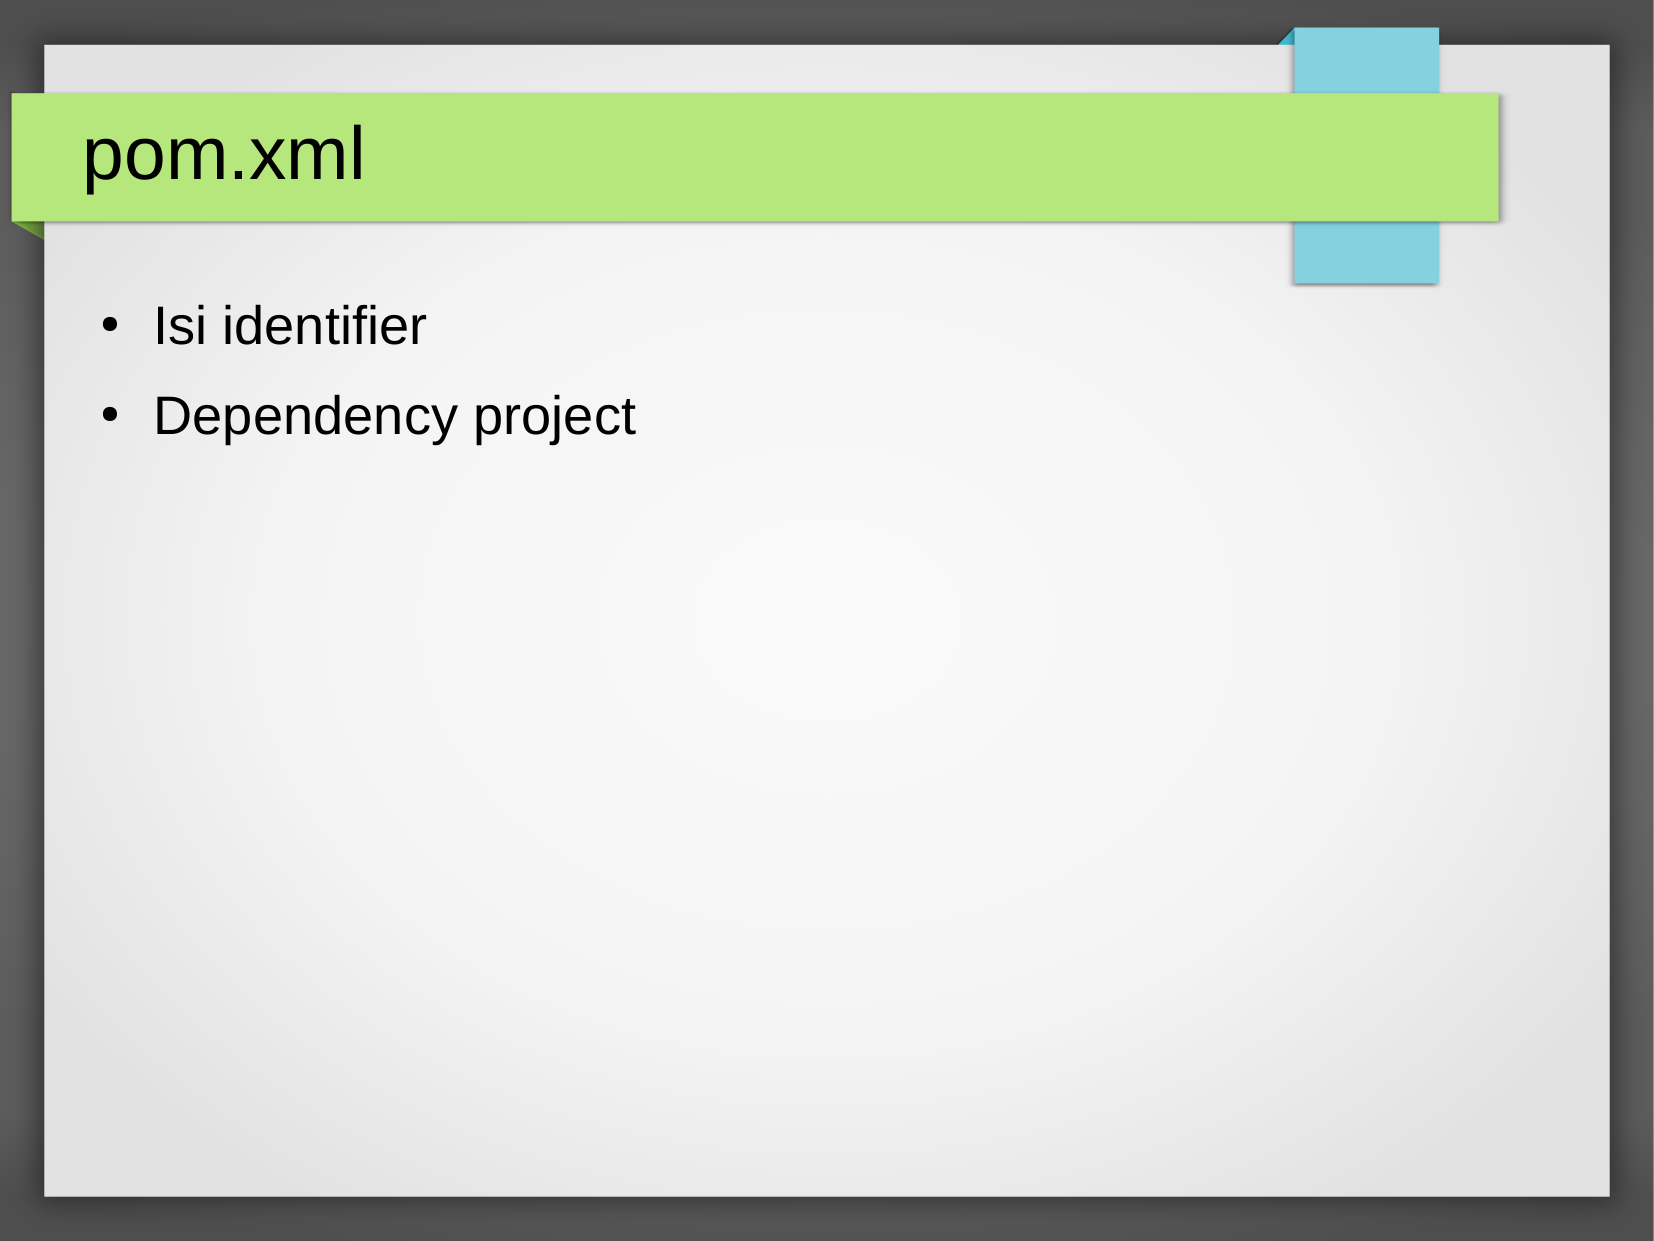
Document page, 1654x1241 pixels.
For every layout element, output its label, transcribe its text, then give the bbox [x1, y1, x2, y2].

picture [0, 0, 1654, 1241]
list Isi identifier Dependency project [82, 295, 1571, 1015]
title pom.xml [82, 94, 1264, 213]
